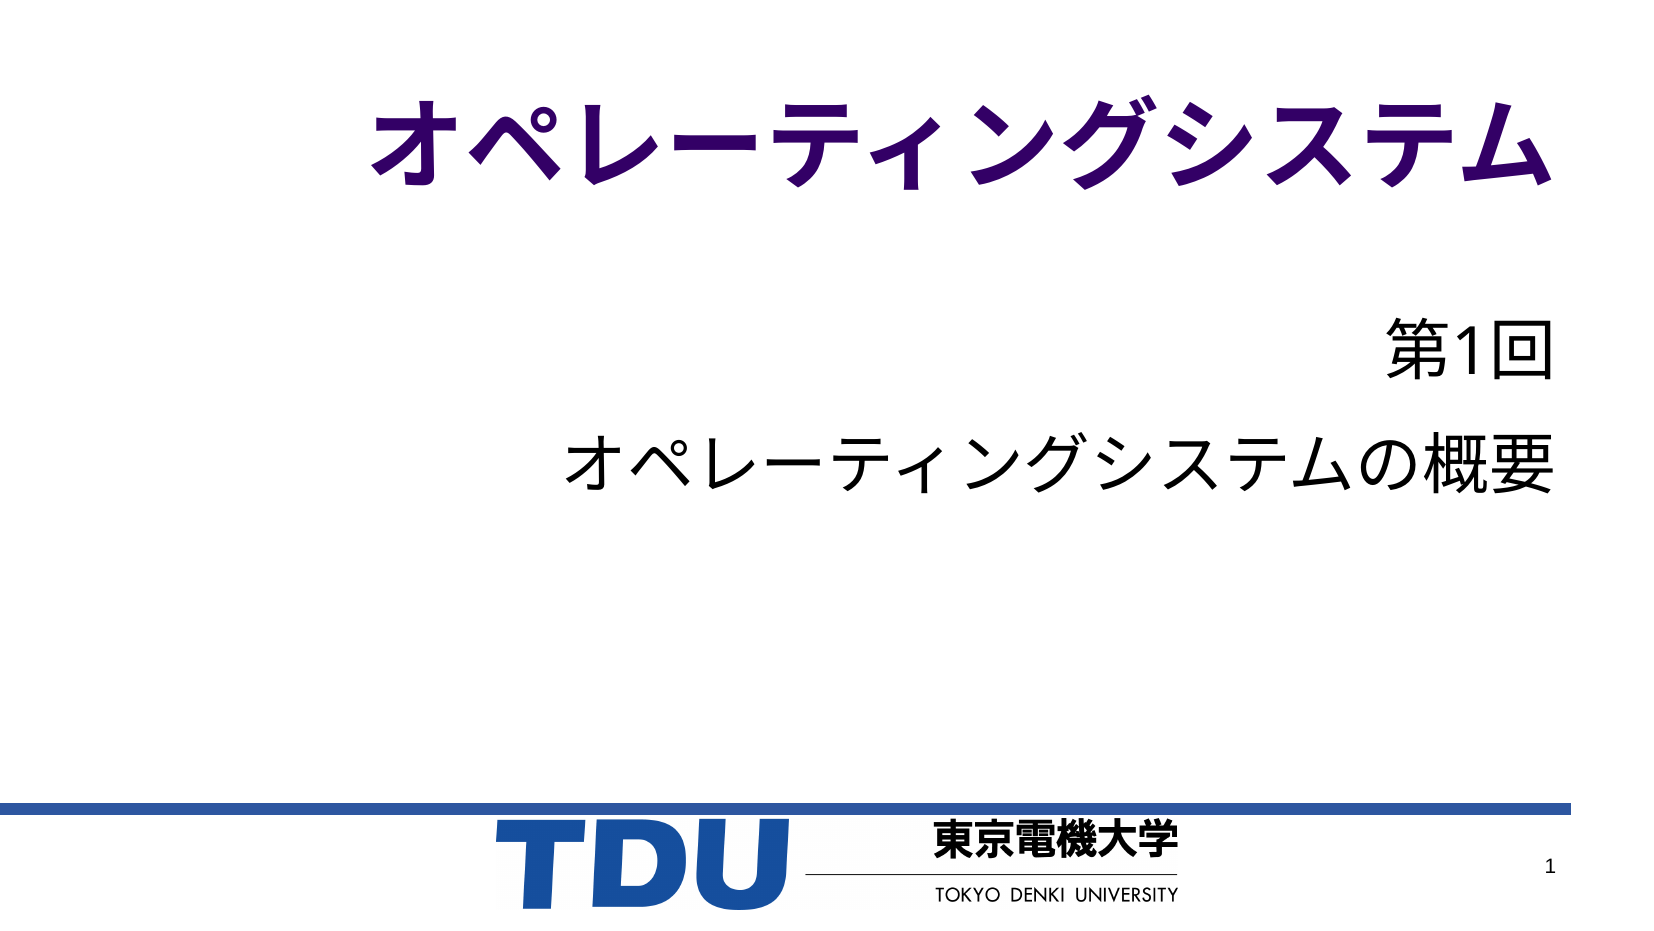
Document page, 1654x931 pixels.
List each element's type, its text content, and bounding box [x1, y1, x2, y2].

title オペレーティングシステム [82, 63, 1571, 218]
subtitle 第1回 オペレーティングシステムの概要 [82, 289, 1571, 798]
picture [496, 818, 1178, 910]
